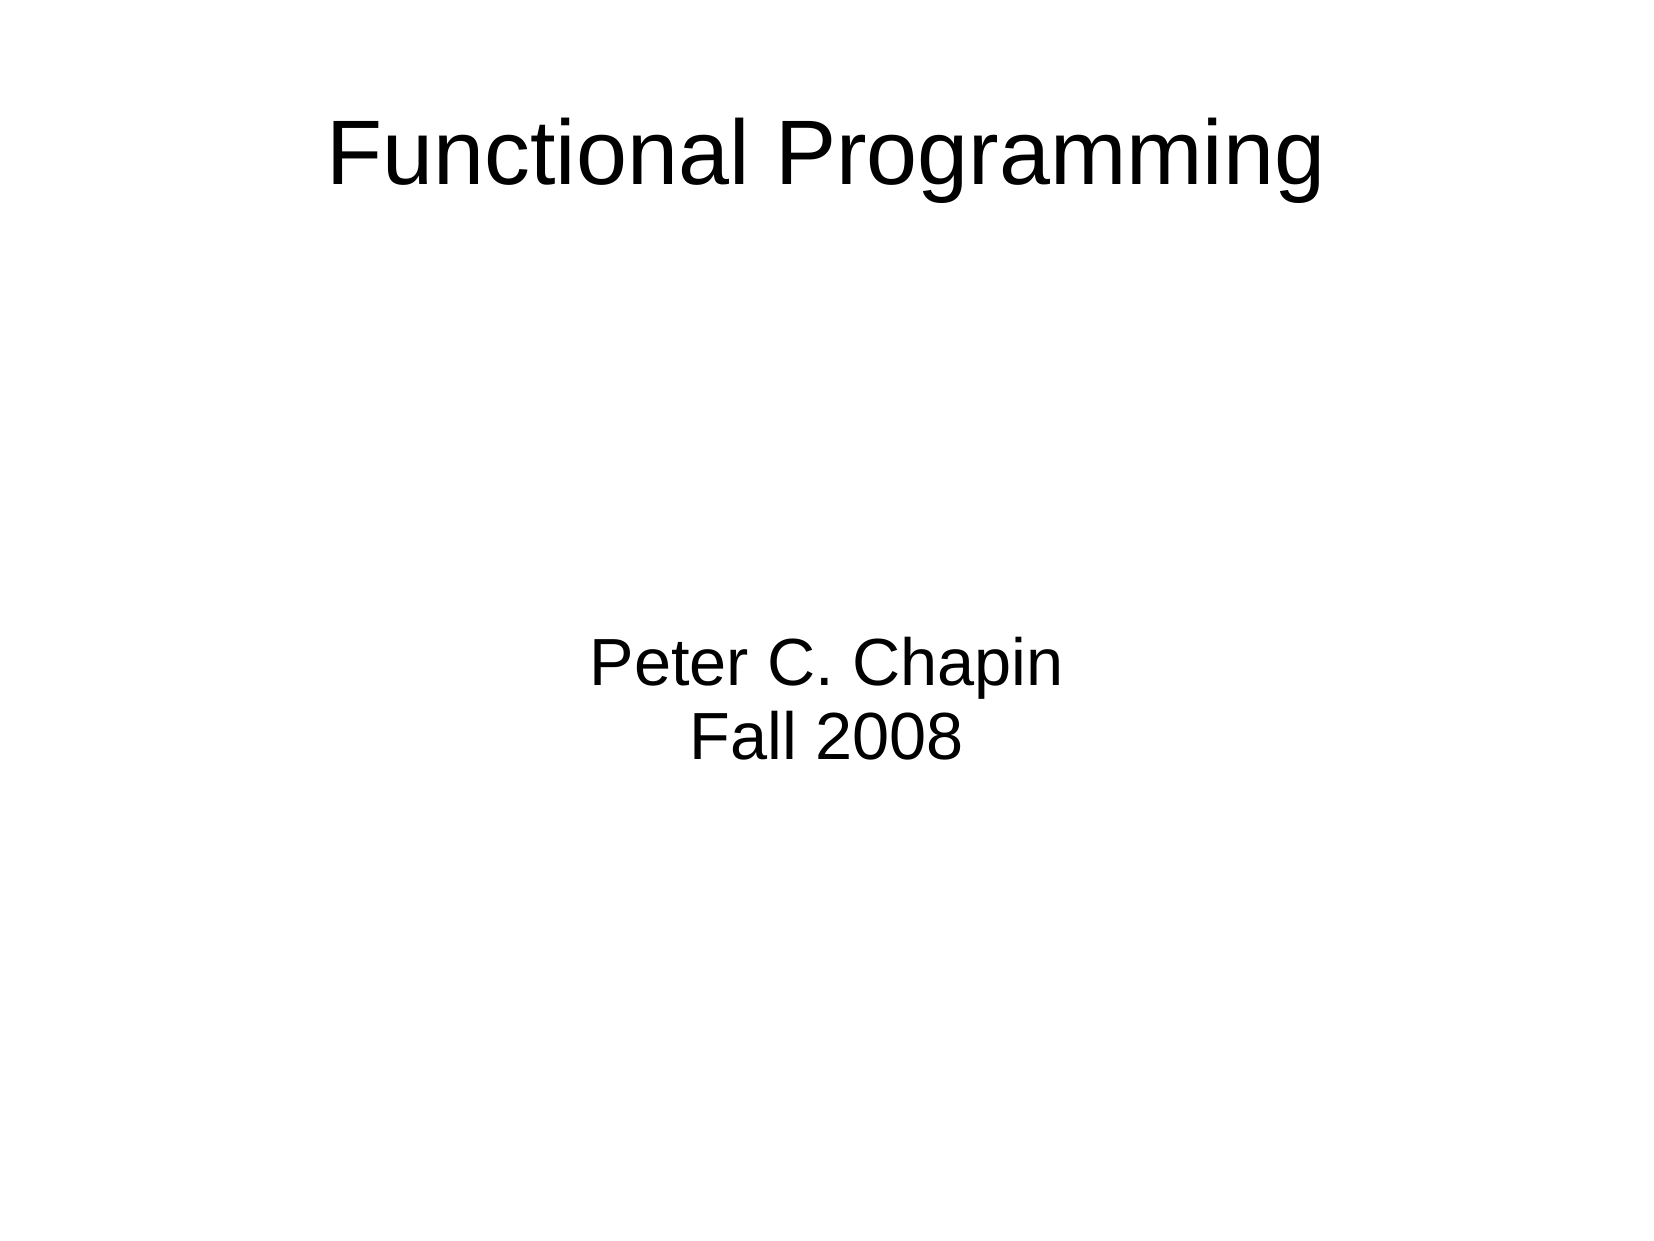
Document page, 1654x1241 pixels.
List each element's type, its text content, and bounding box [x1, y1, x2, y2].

subtitle Peter C. Chapin Fall 2008 [82, 297, 1571, 1102]
title Functional Programming [82, 56, 1571, 250]
